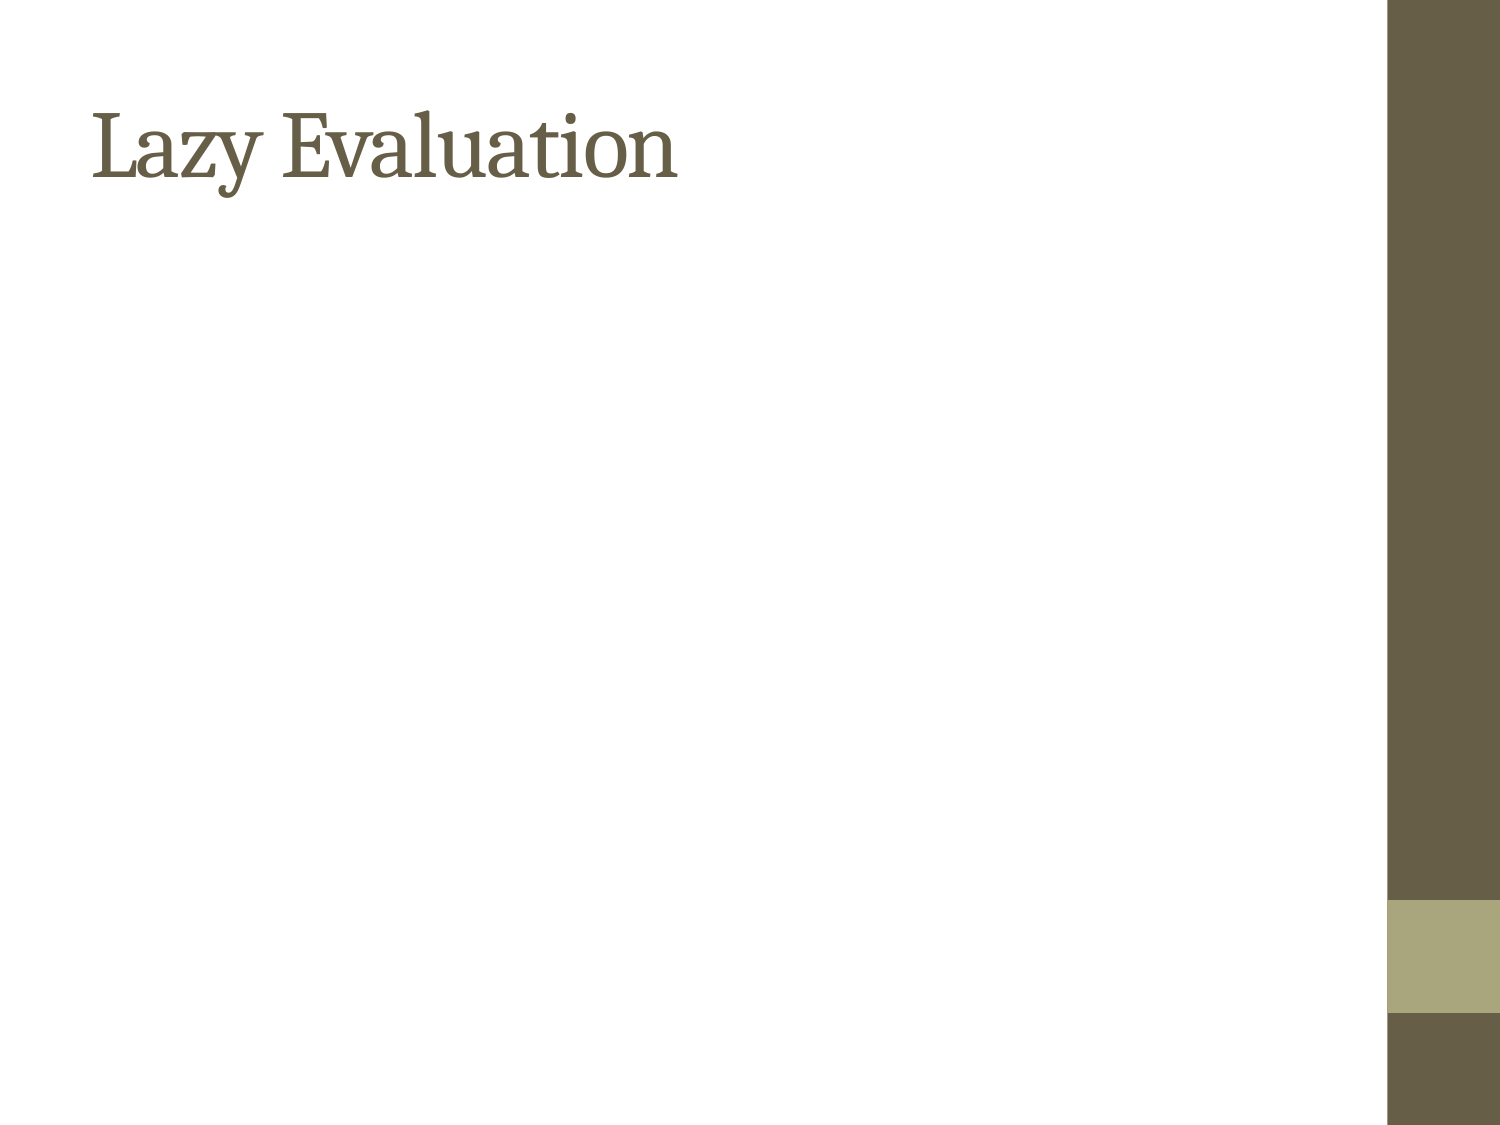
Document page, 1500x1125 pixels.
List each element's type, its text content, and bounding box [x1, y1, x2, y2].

title Lazy Evaluation [75, 45, 1326, 233]
